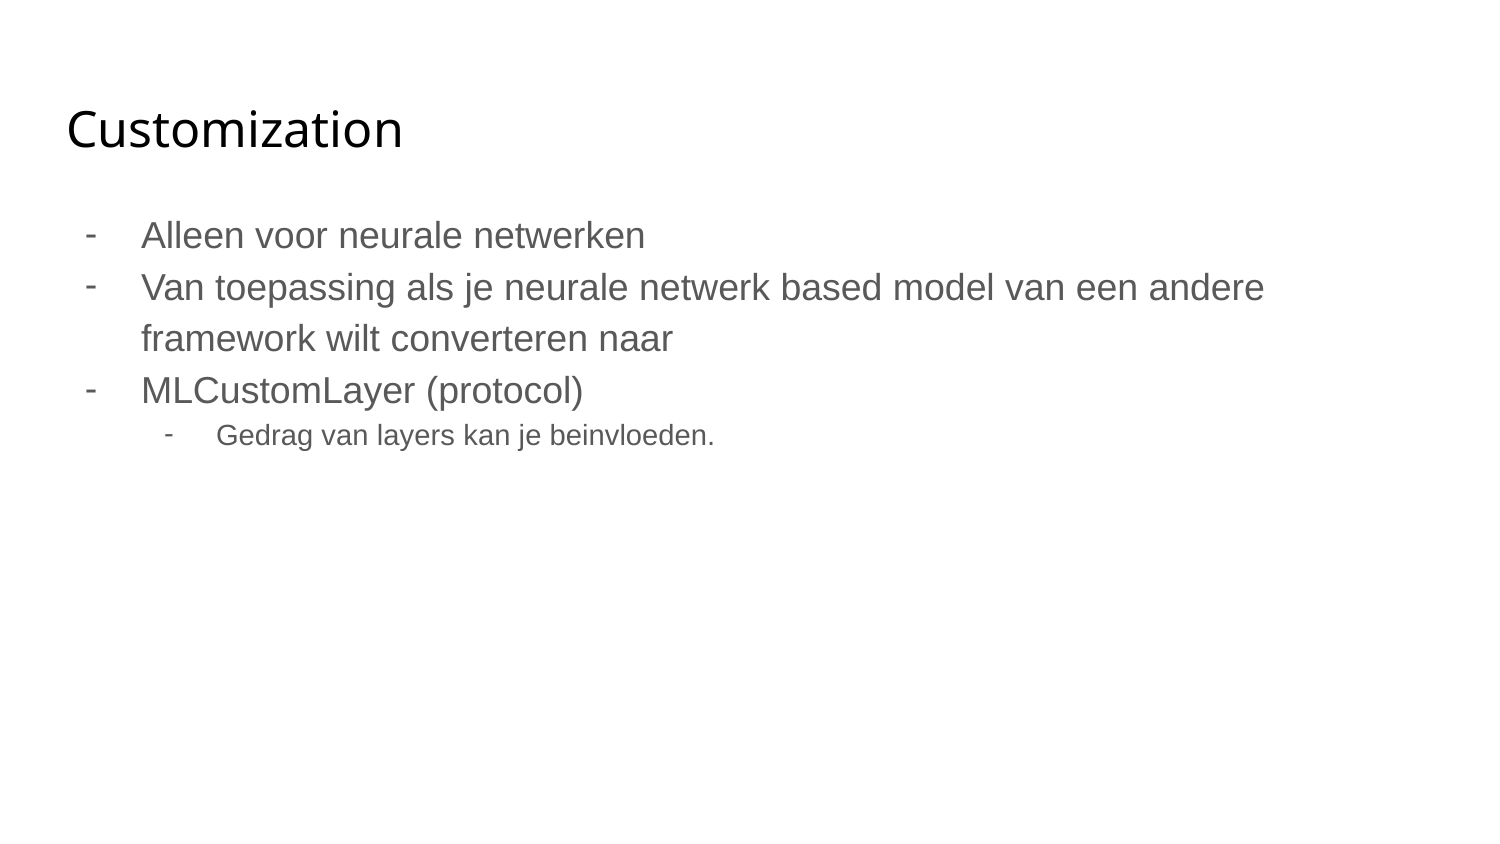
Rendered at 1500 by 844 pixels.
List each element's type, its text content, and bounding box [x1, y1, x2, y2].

list Alleen voor neurale netwerken Van toepassing als je neurale netwerk based model van een andere framework wilt converteren naar MLCustomLayer (protocol) Gedrag van layers kan je beinvloeden. [51, 189, 1449, 750]
title Customization [51, 72, 1449, 167]
